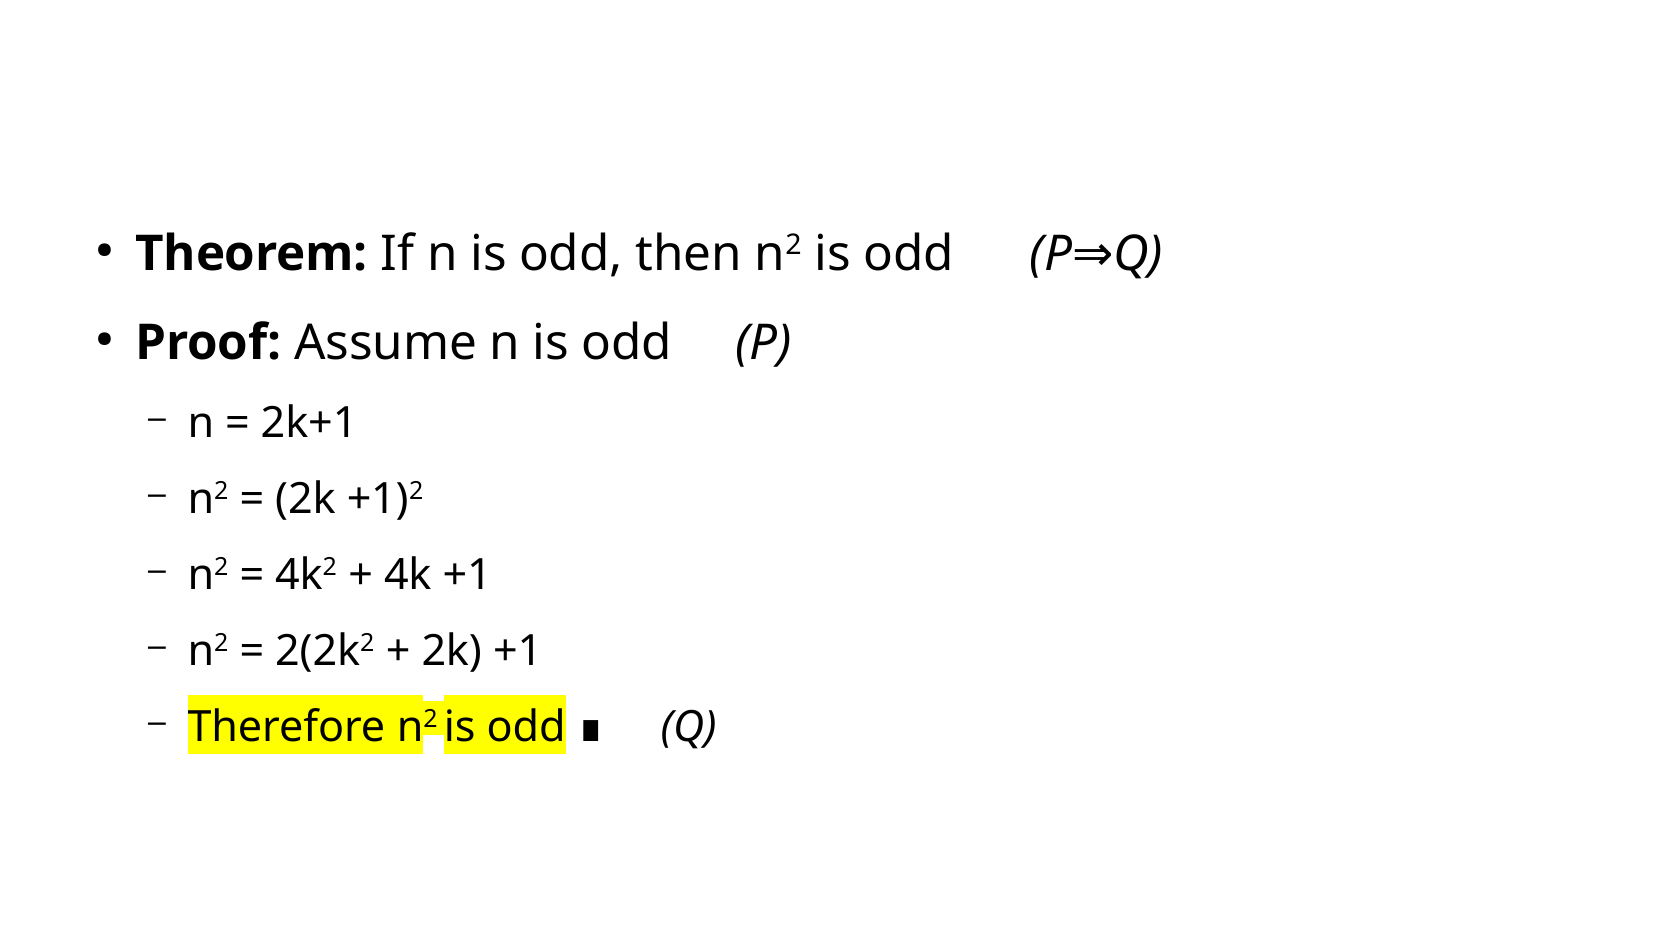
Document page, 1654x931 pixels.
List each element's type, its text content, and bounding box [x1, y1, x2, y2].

list Theorem: If n is odd, then n2 is odd (P⇒Q) Proof: Assume n is odd (P) n = 2k+1 n2 = (2k +1)2 n2 = 4k2 + 4k +1 n2 = 2(2k2 + 2k) +1 Therefore n2 is odd ∎ (Q) [82, 217, 1571, 758]
